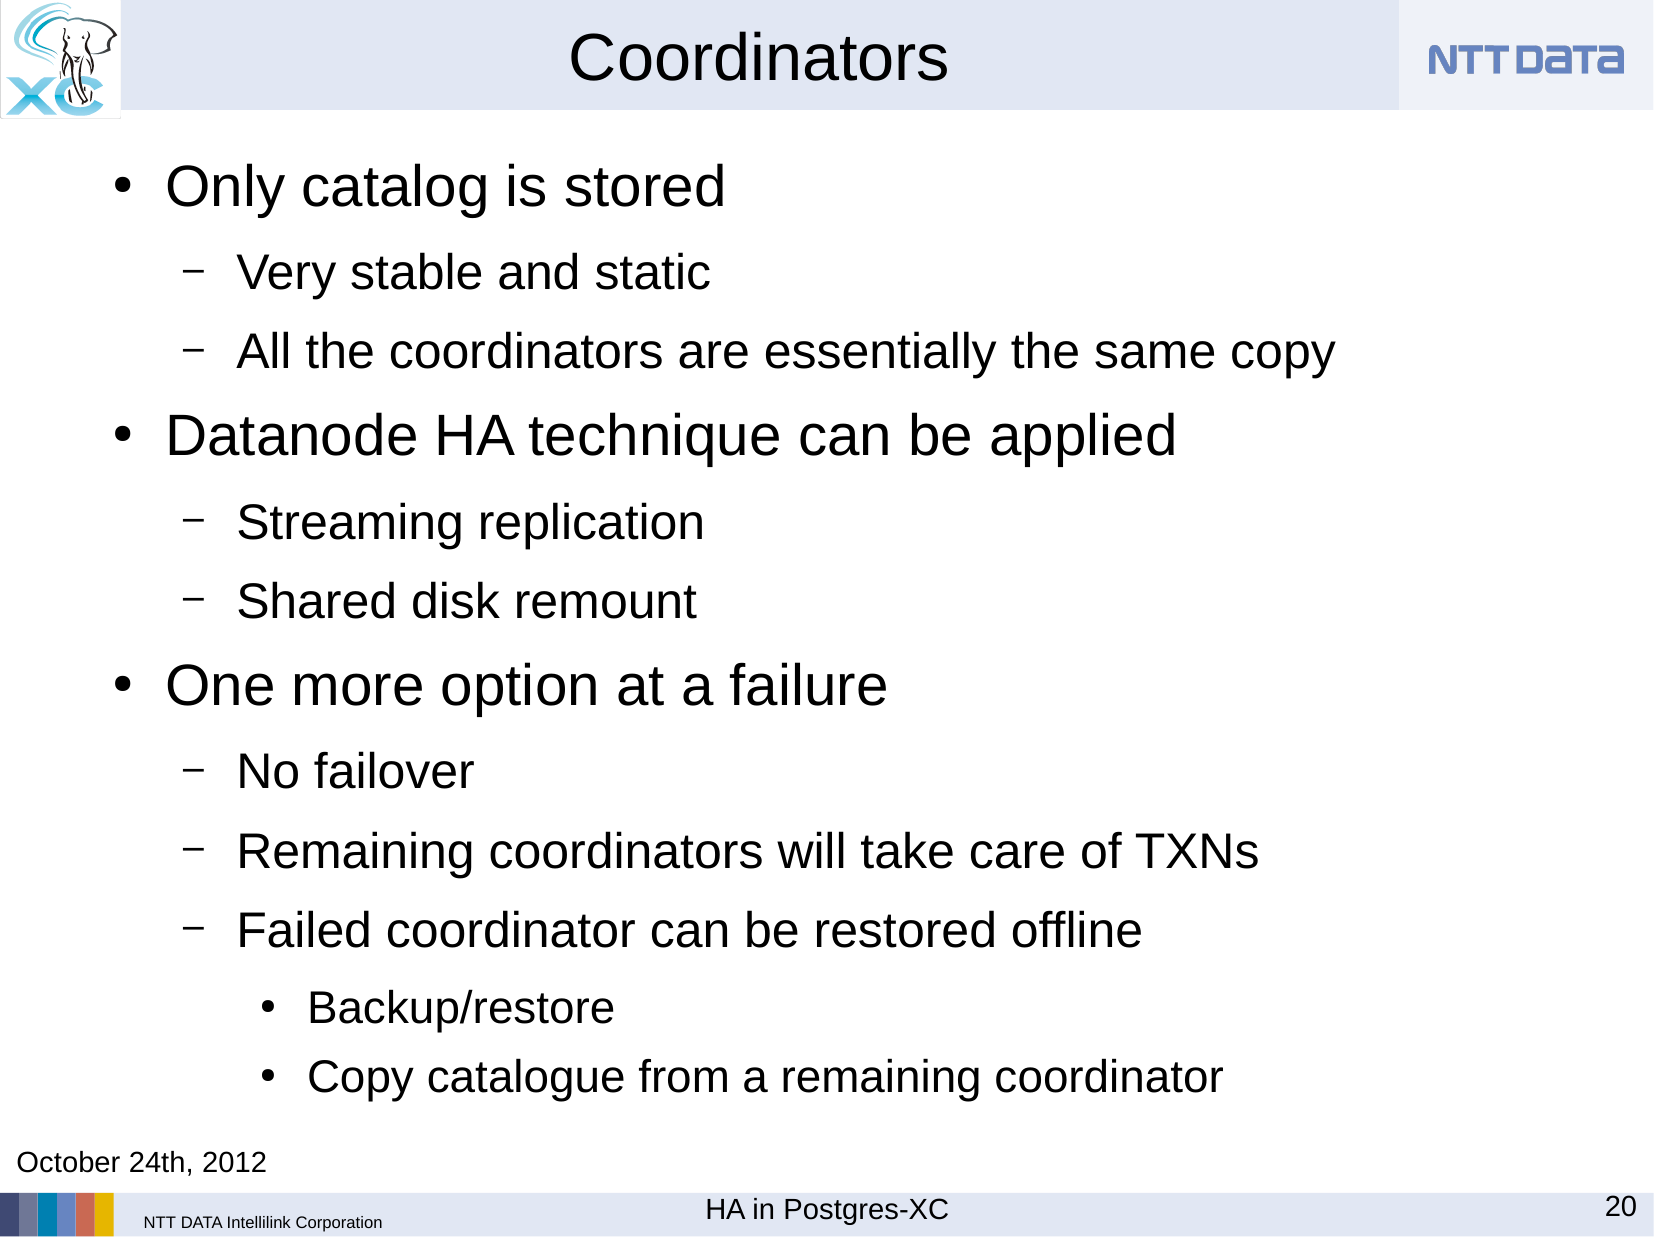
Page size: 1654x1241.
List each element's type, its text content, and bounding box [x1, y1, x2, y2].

title Coordinators [120, 3, 1399, 110]
picture [1429, 45, 1624, 74]
picture [0, 0, 121, 119]
list Only catalog is stored Very stable and static All the coordinators are essentially the same copy Datanode HA technique can be applied Streaming replication Shared disk remount One more option at a failure No failover Remaining coordinators will take care of TXNs Failed coordinator can be restored offline Backup/restore Copy catalogue from a remaining coordinator [94, 153, 1583, 1134]
